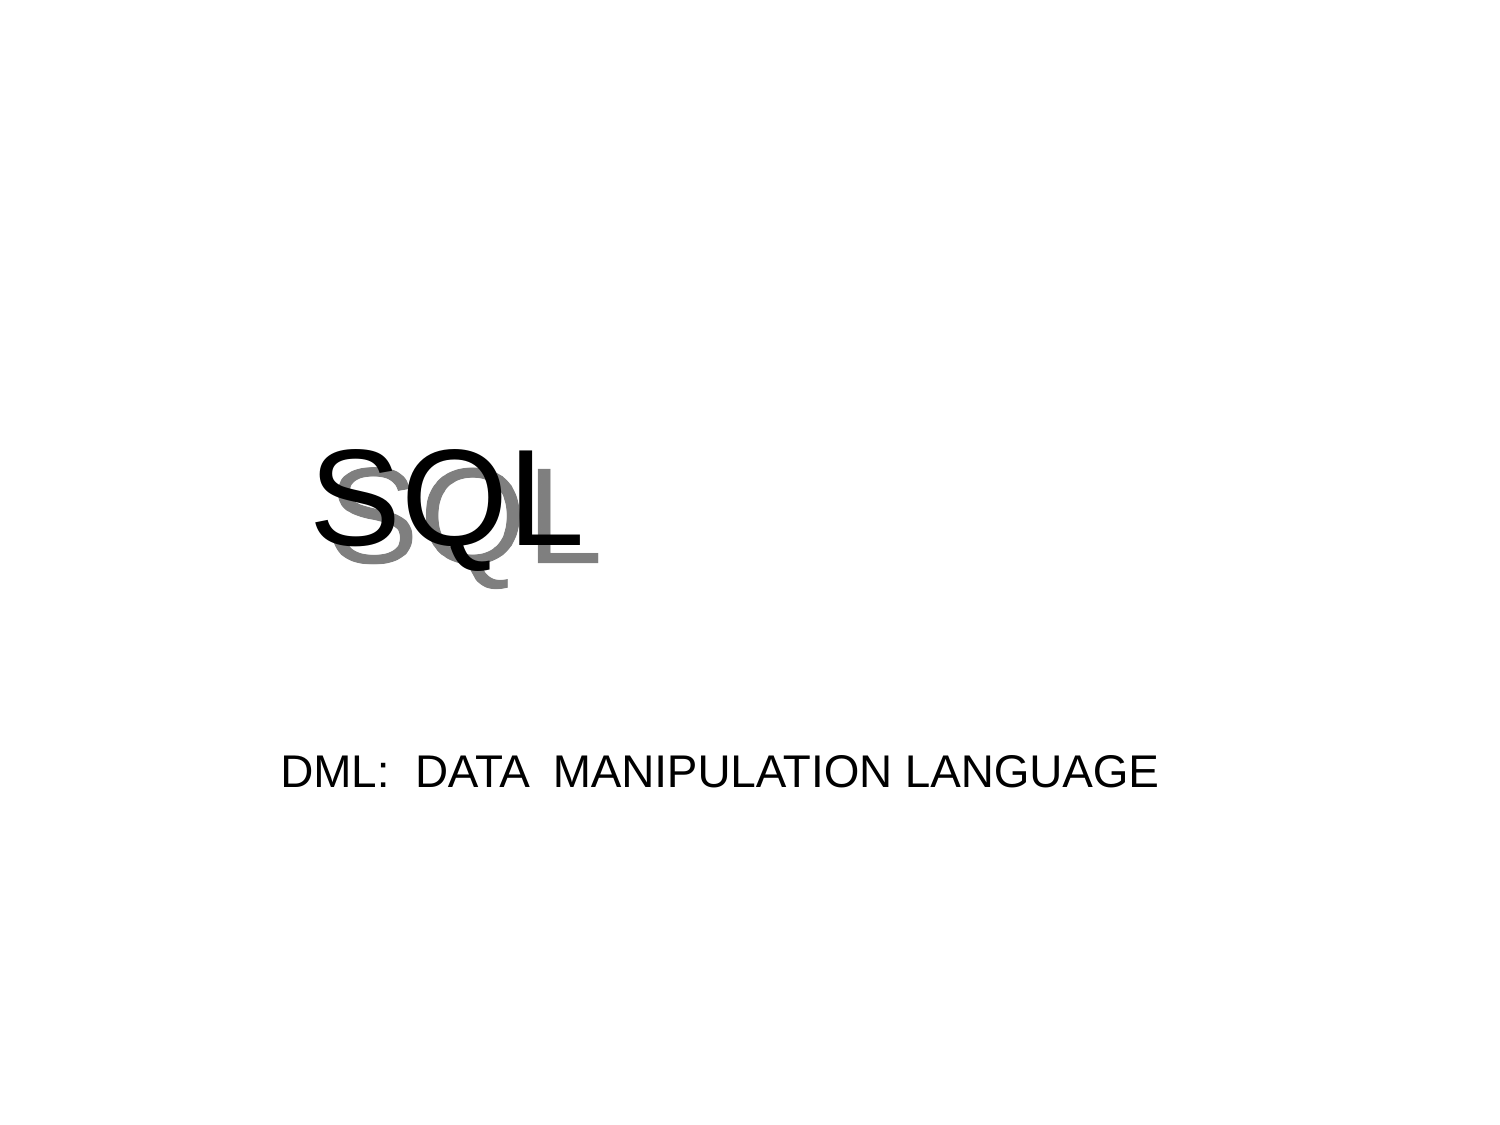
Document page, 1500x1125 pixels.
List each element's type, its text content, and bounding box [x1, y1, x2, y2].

list Lenguaje SQL [0, 263, 659, 1074]
text_box SQL [295, 413, 601, 582]
text_box DML: DATA MANIPULATION LANGUAGE [265, 738, 1270, 827]
